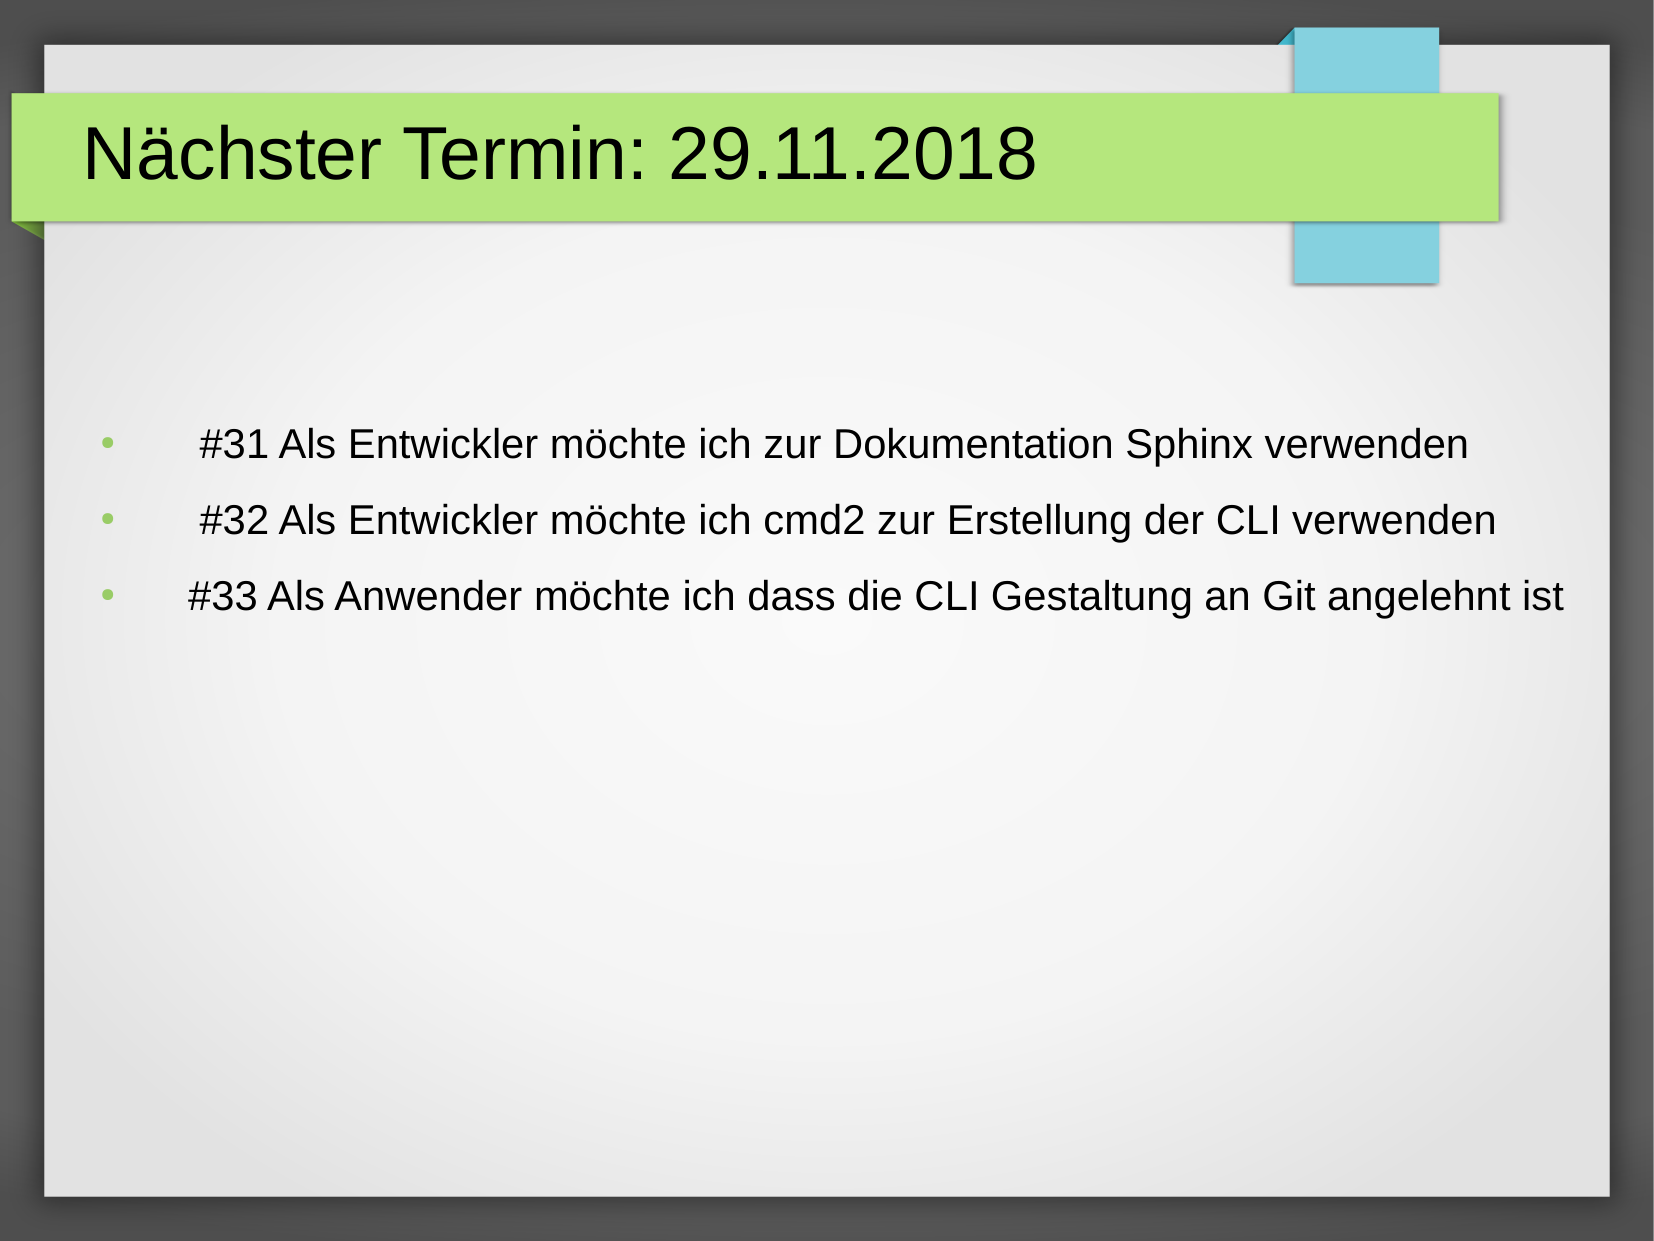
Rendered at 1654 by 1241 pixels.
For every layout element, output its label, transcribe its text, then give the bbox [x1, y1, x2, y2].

picture [0, 0, 1654, 1241]
list #31 Als Entwickler möchte ich zur Dokumentation Sphinx verwenden #32 Als Entwickler möchte ich cmd2 zur Erstellung der CLI verwenden #33 Als Anwender möchte ich dass die CLI Gestaltung an Git angelehnt ist [82, 420, 1571, 781]
title Nächster Termin: 29.11.2018 [82, 94, 1264, 213]
